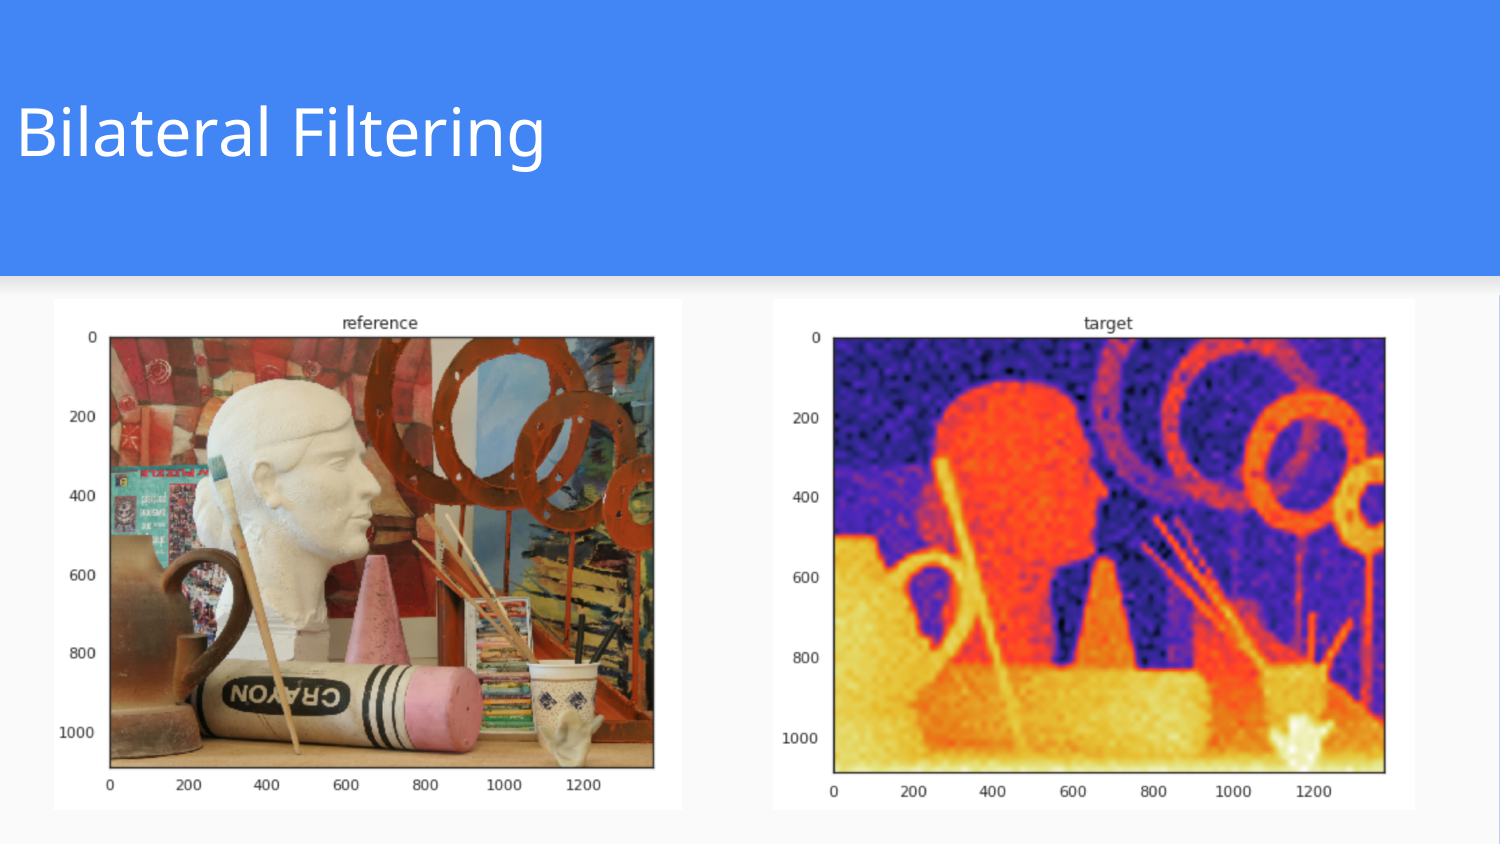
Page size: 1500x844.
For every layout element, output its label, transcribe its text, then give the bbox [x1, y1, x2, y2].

title Bilateral Filtering [0, 9, 1349, 185]
picture [773, 299, 1415, 810]
picture [54, 299, 682, 810]
